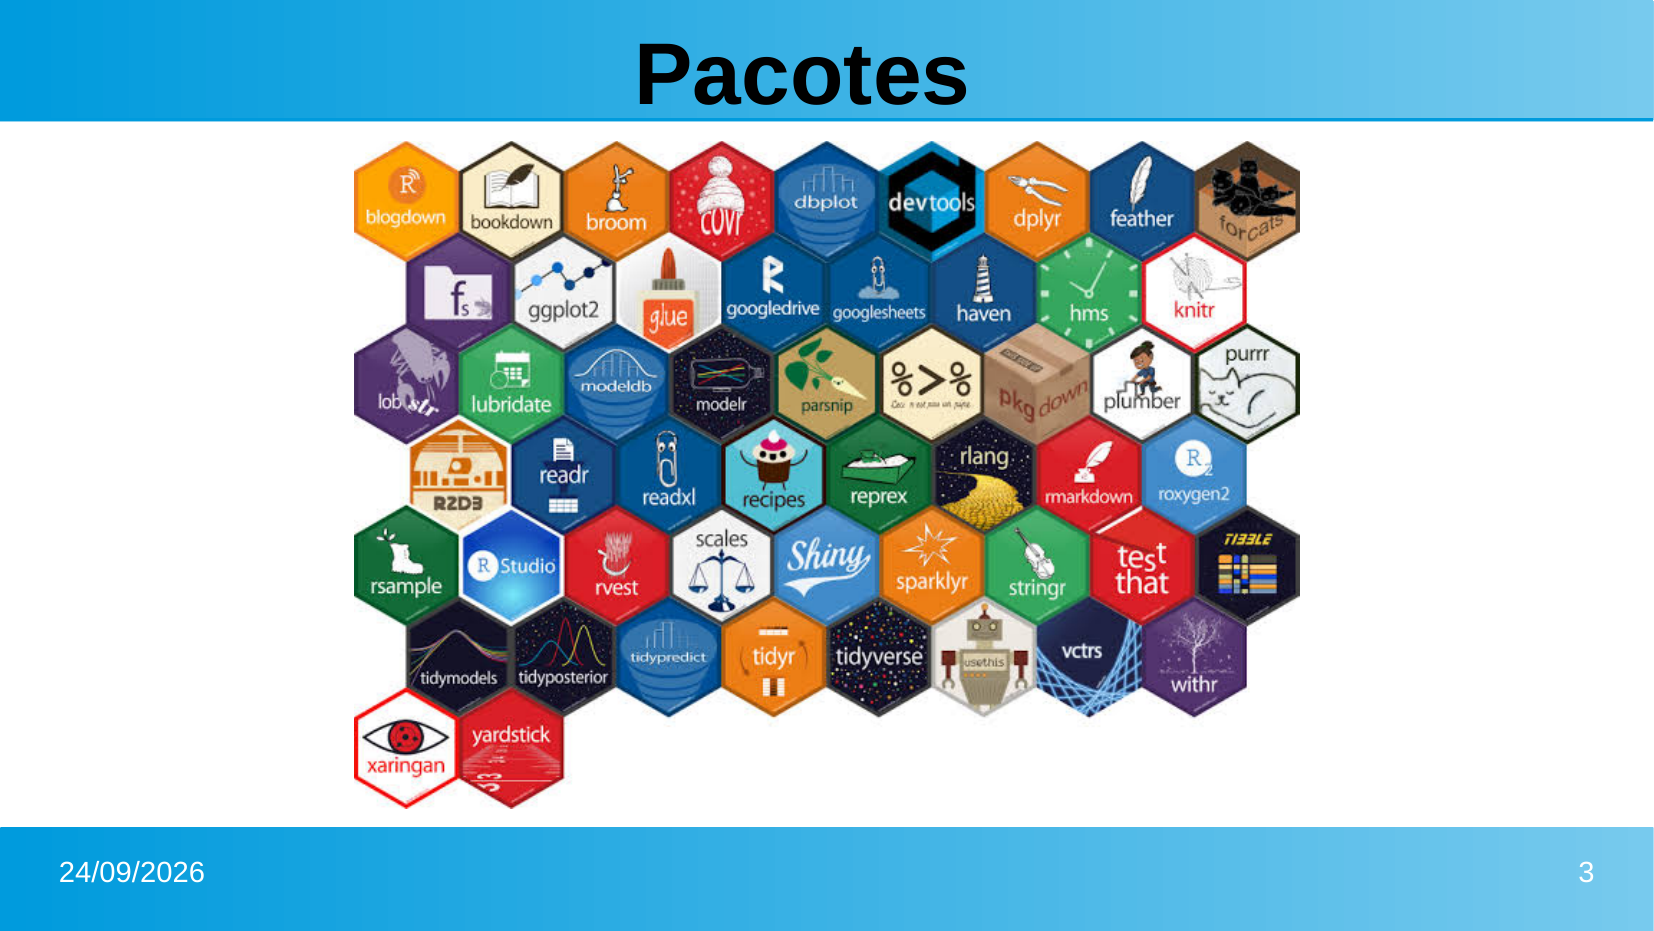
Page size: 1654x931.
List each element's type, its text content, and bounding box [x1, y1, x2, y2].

text_box Pacotes [620, 17, 986, 131]
picture [354, 141, 1300, 810]
